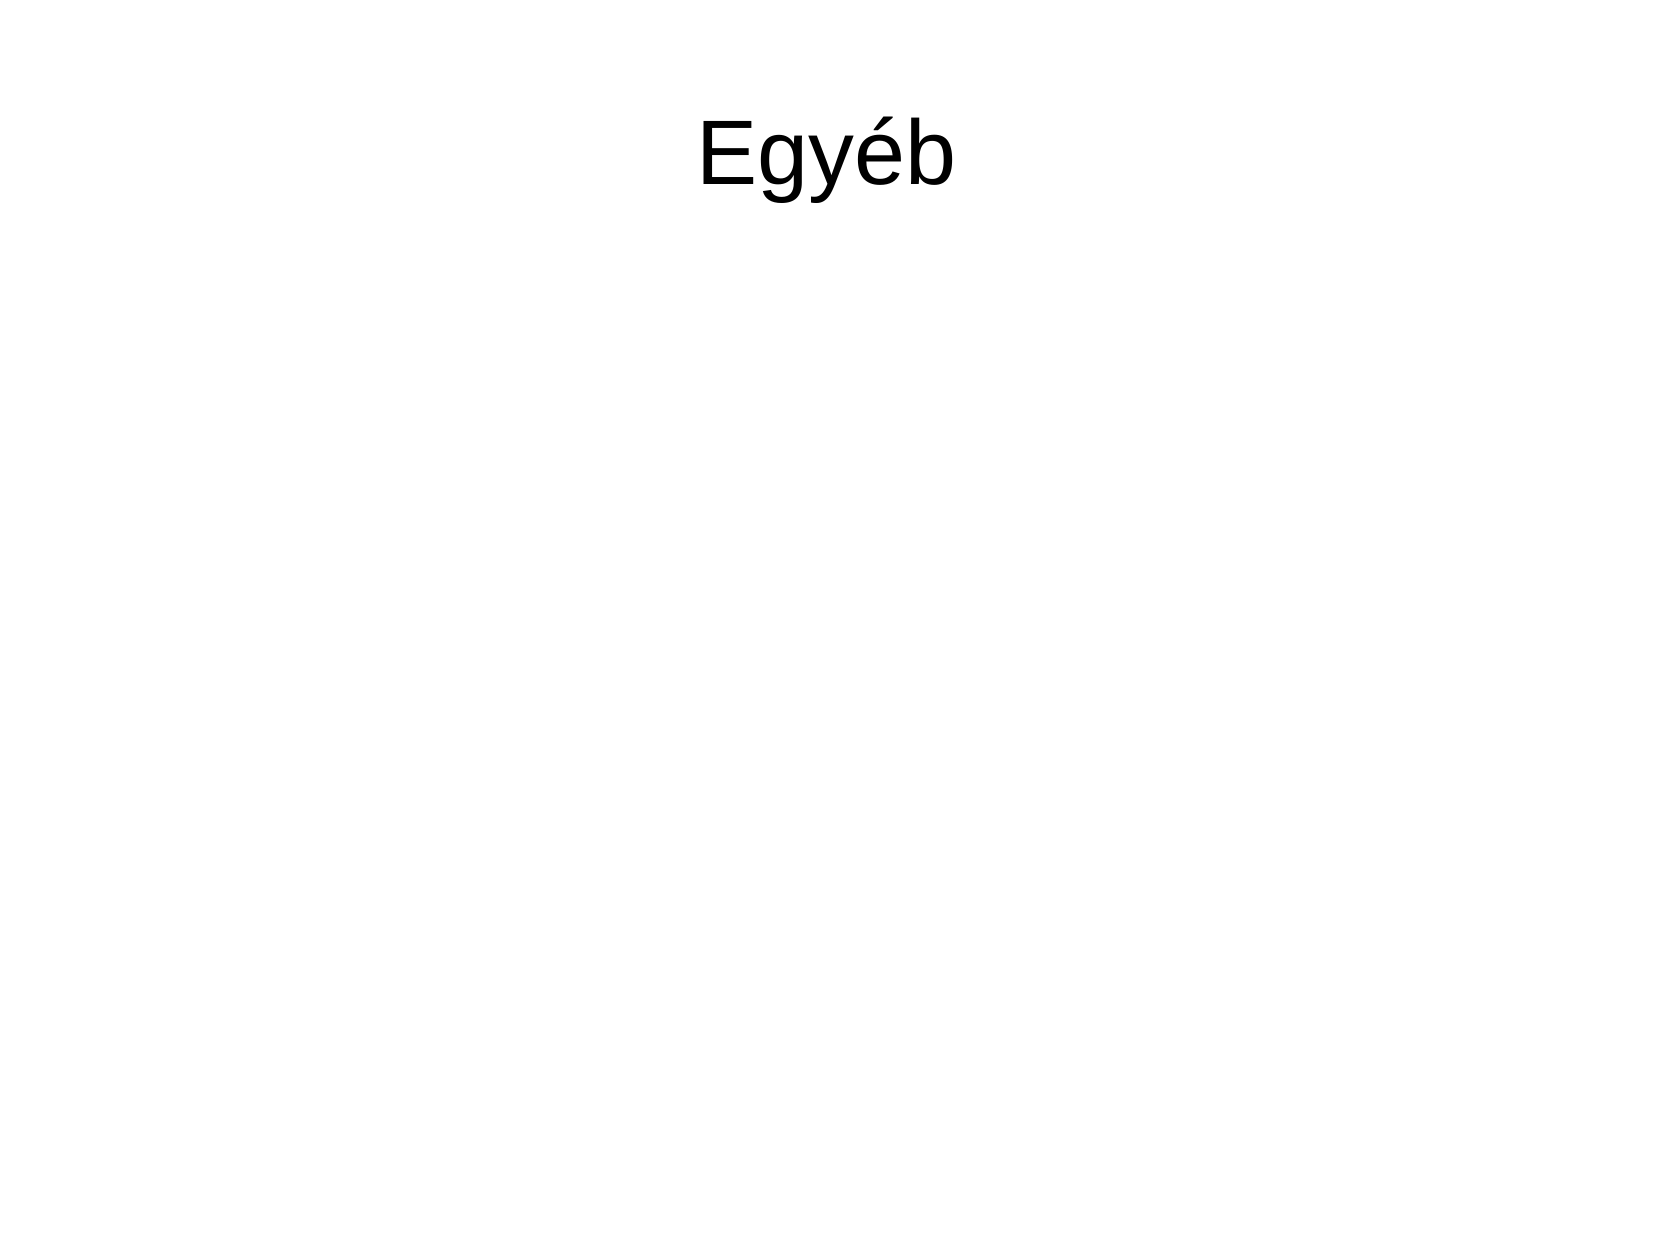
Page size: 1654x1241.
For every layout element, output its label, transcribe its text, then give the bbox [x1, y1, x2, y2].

title Egyéb [82, 49, 1571, 257]
